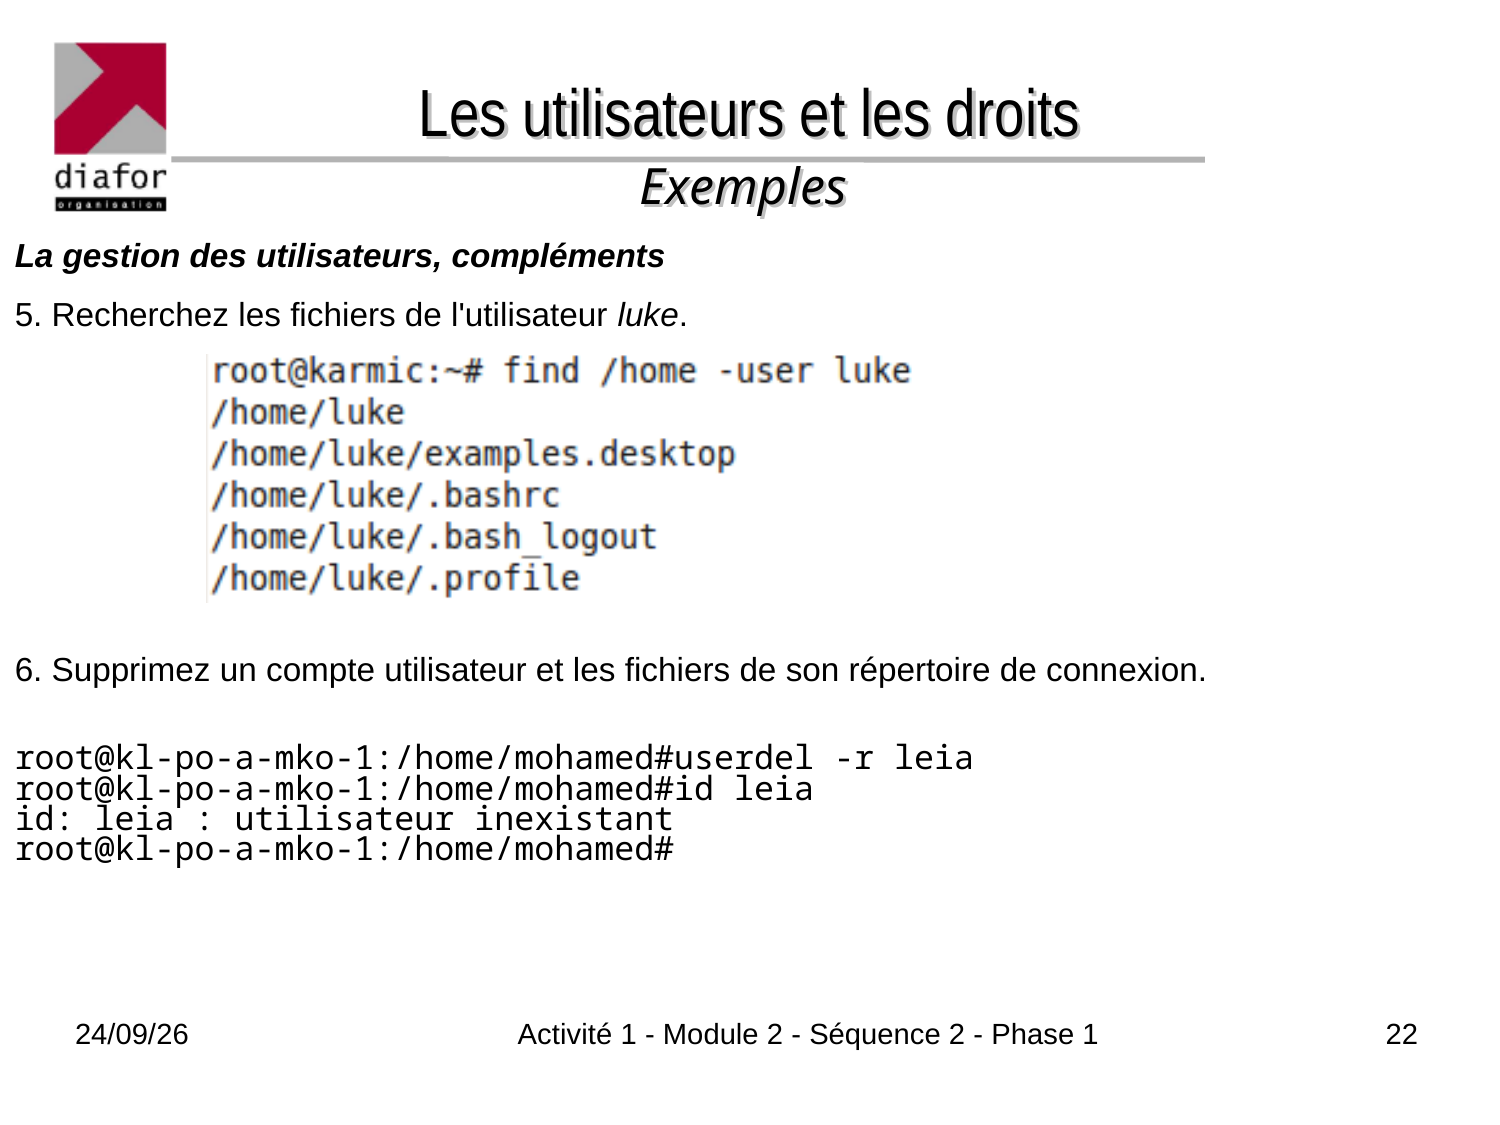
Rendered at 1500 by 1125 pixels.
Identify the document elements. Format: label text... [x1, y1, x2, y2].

text_box 5. Recherchez les fichiers de l'utilisateur luke. [0, 295, 704, 341]
title Les utilisateurs et les droits Exemples [75, 45, 1426, 250]
picture [206, 354, 1311, 603]
picture [53, 42, 168, 213]
text_box La gestion des utilisateurs, compléments [0, 236, 682, 282]
text_box root@kl-po-a-mko-1:/home/mohamed#userdel -r leia root@kl-po-a-mko-1:/home/mohamed#id leia id: leia : utilisateur inexistant root@kl-po-a-mko-1:/home/mohamed# [0, 738, 1500, 875]
text_box 6. Supprimez un compte utilisateur et les fichiers de son répertoire de connexion. [0, 649, 1225, 695]
